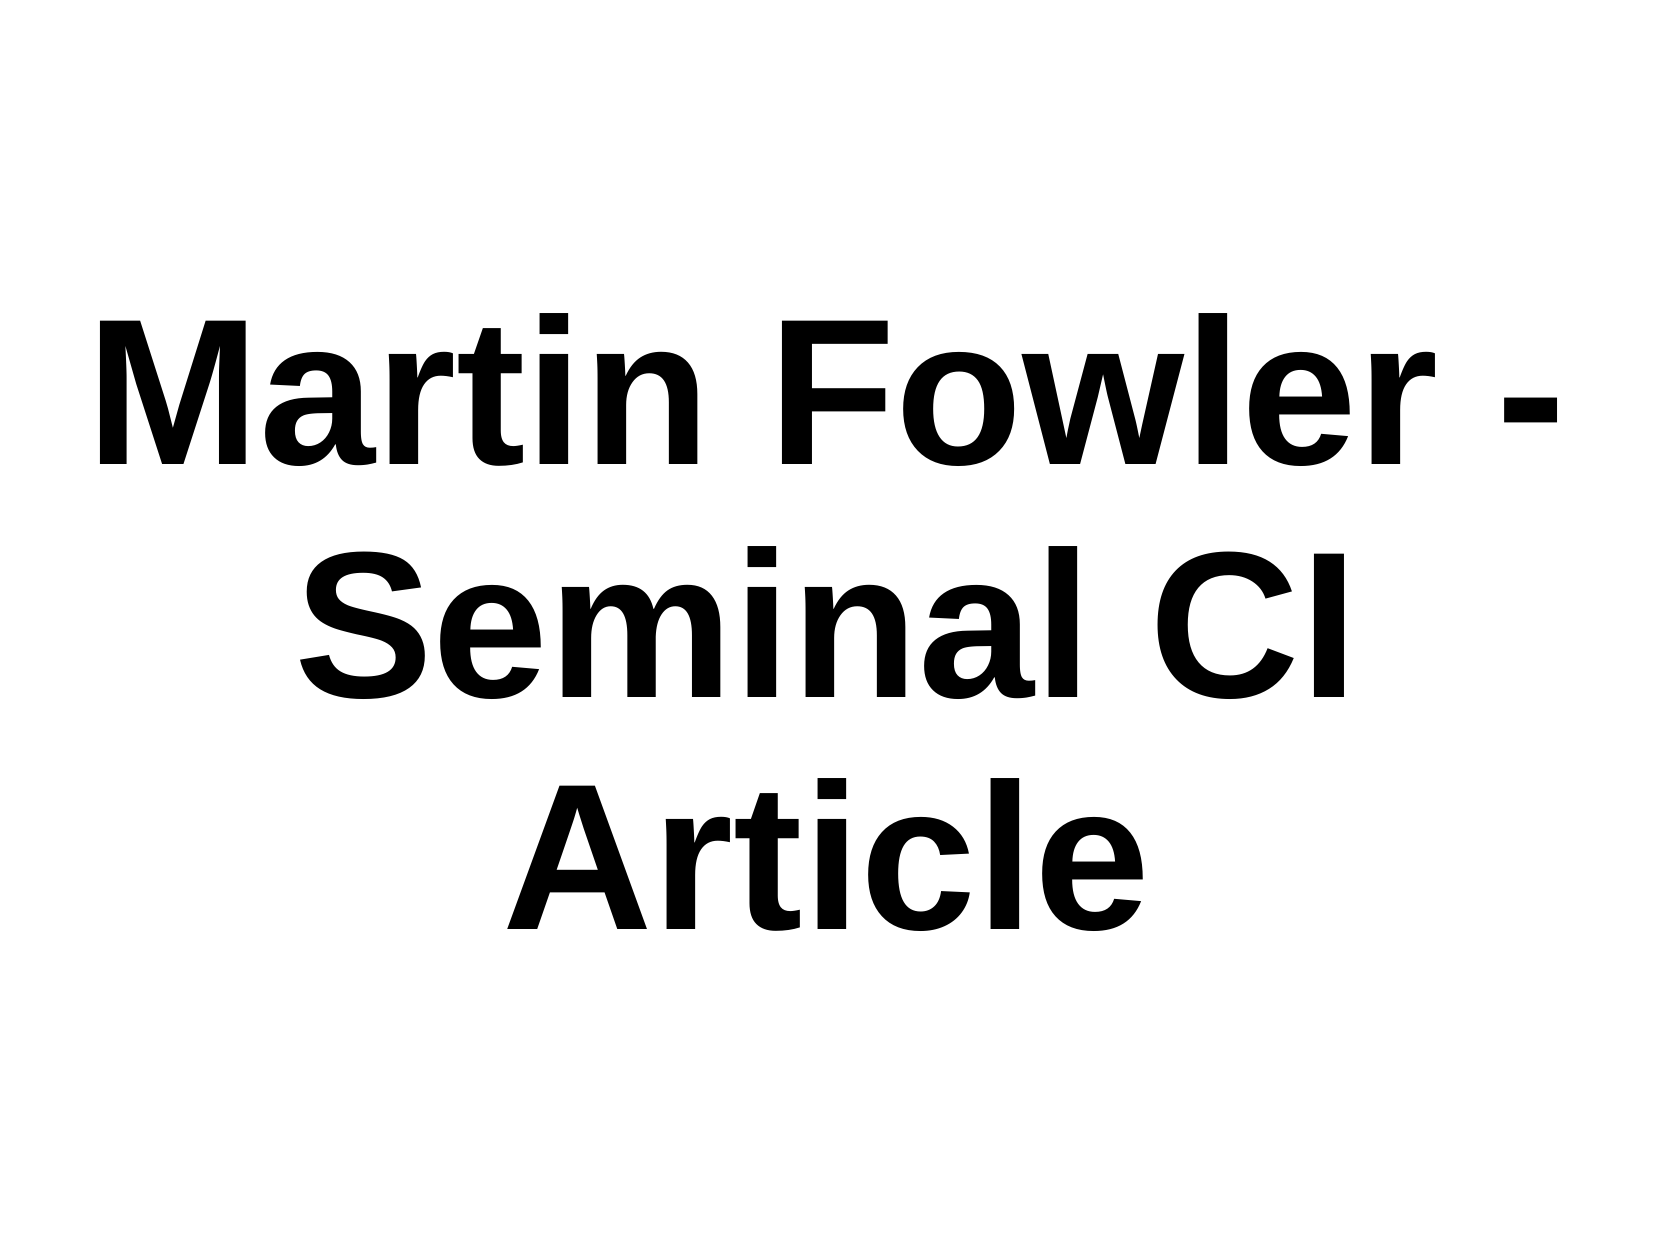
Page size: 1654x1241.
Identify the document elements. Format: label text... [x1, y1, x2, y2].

title Martin Fowler - Seminal CI Article [82, 49, 1571, 1201]
